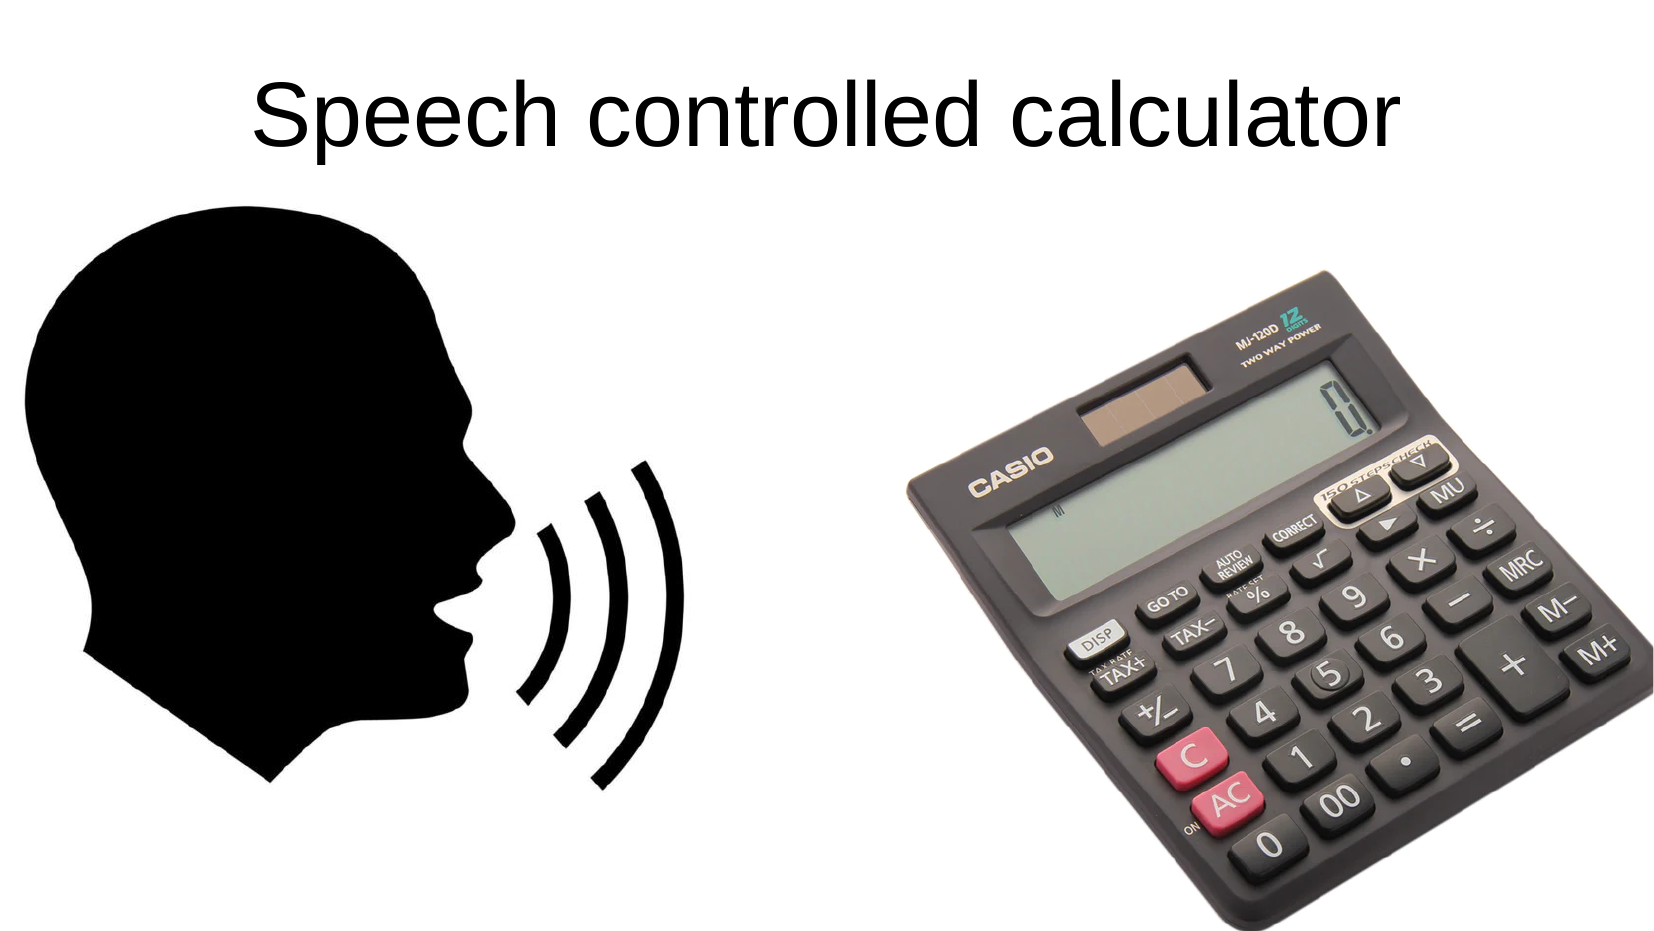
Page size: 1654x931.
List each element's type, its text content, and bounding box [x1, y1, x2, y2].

picture [0, 44, 816, 931]
title Speech controlled calculator [82, 37, 1571, 193]
picture [889, 201, 1654, 931]
